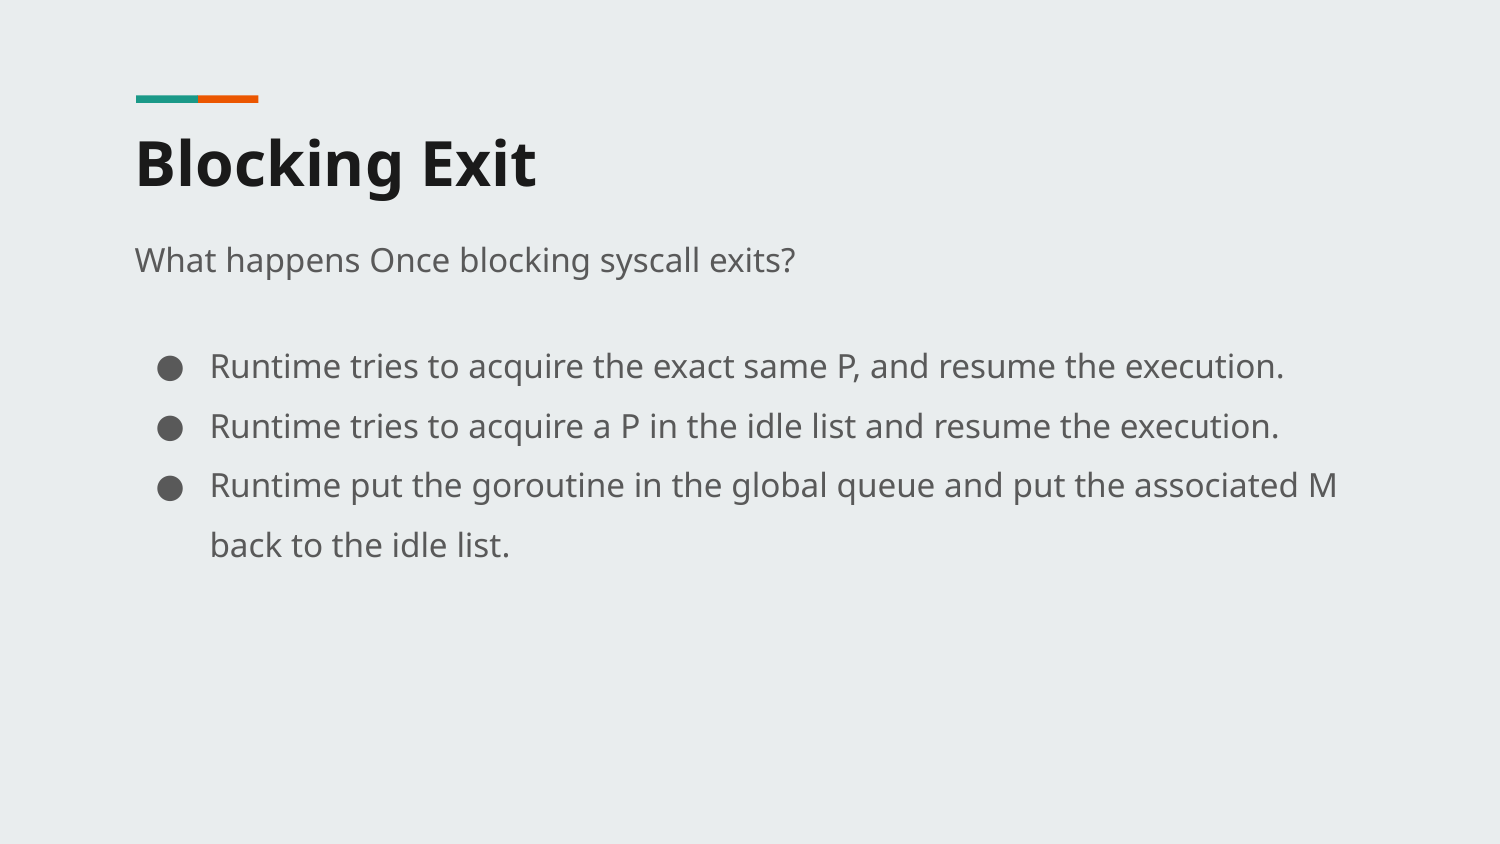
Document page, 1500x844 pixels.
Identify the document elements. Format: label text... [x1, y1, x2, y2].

subtitle What happens Once blocking syscall exits? Runtime tries to acquire the exact same P, and resume the execution. Runtime tries to acquire a P in the idle list and resume the execution. Runtime put the goroutine in the global queue and put the associated M back to the idle list. [119, 218, 1381, 776]
title Blocking Exit [119, 108, 1381, 218]
